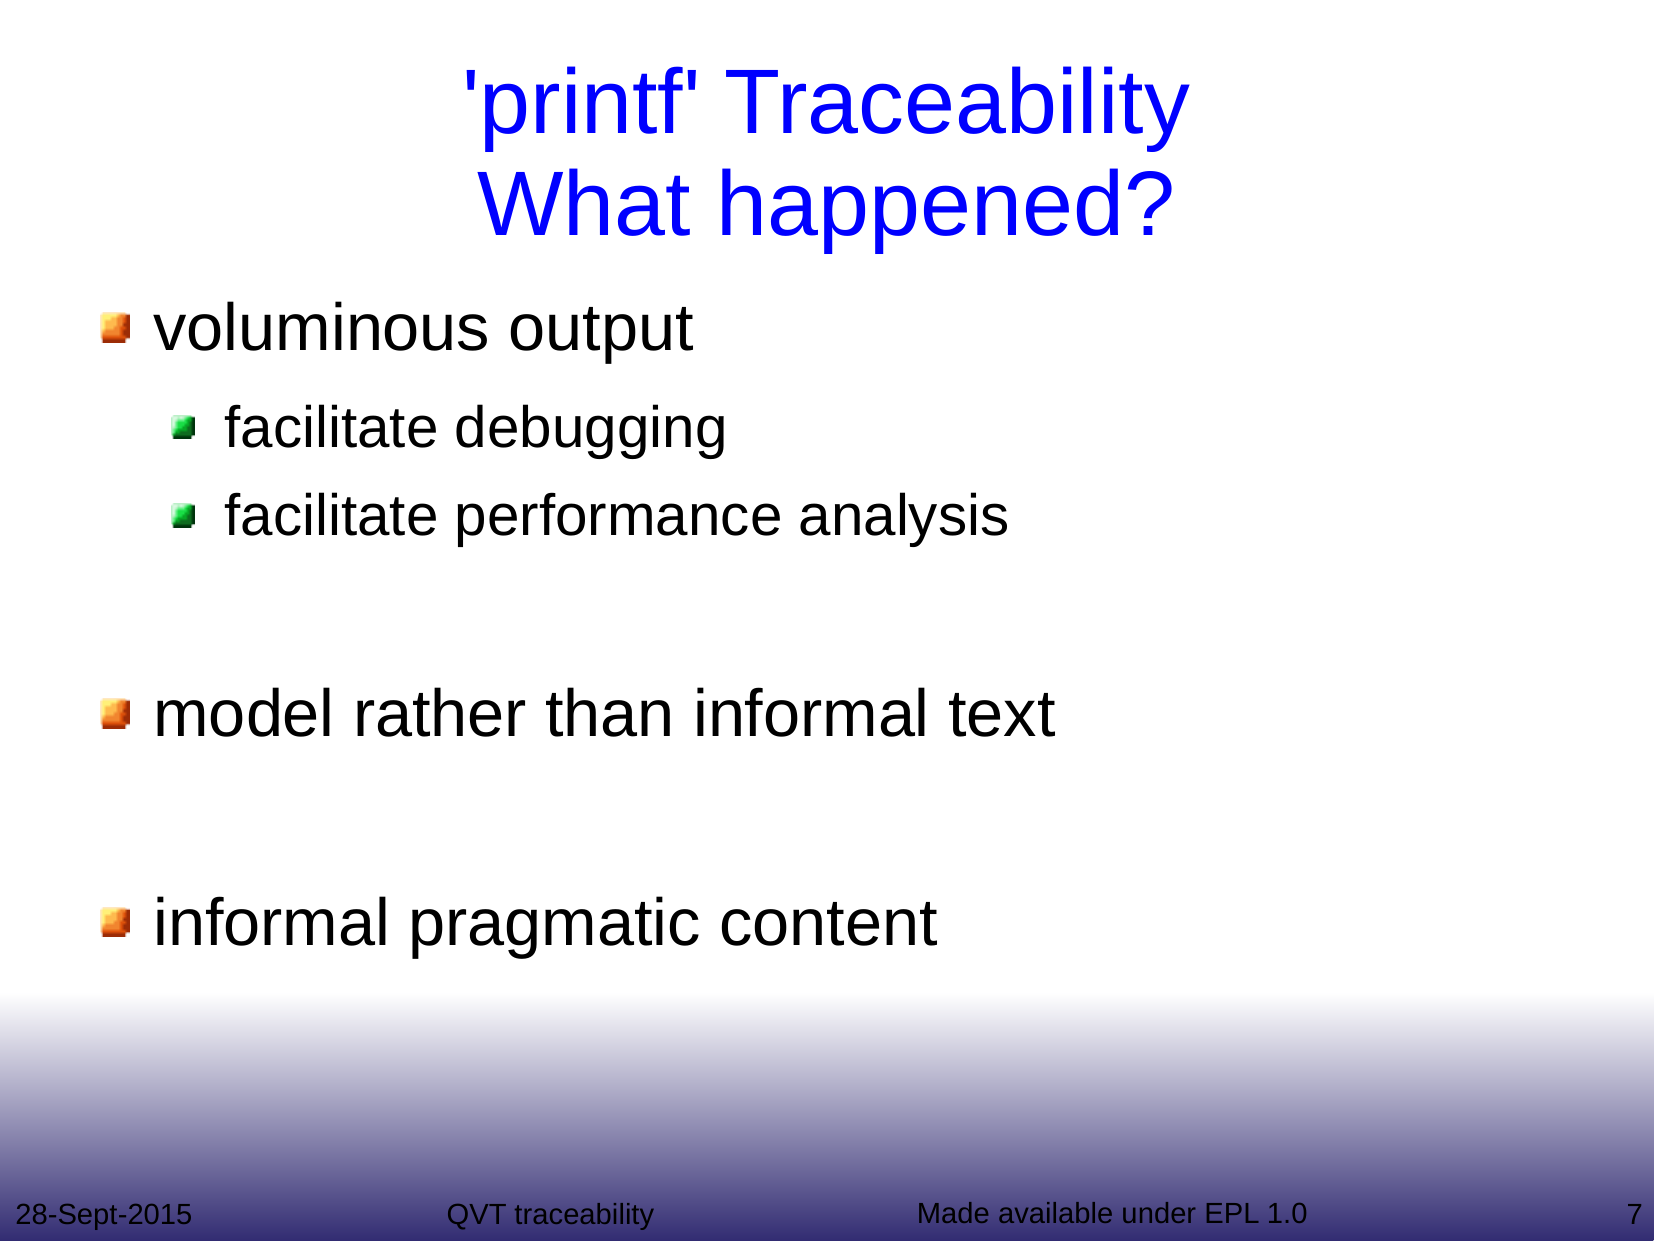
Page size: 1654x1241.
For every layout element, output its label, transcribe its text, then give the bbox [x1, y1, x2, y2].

title 'printf' Traceability What happened? [82, 49, 1571, 257]
list voluminous output facilitate debugging facilitate performance analysis model rather than informal text informal pragmatic content [82, 290, 1571, 1109]
